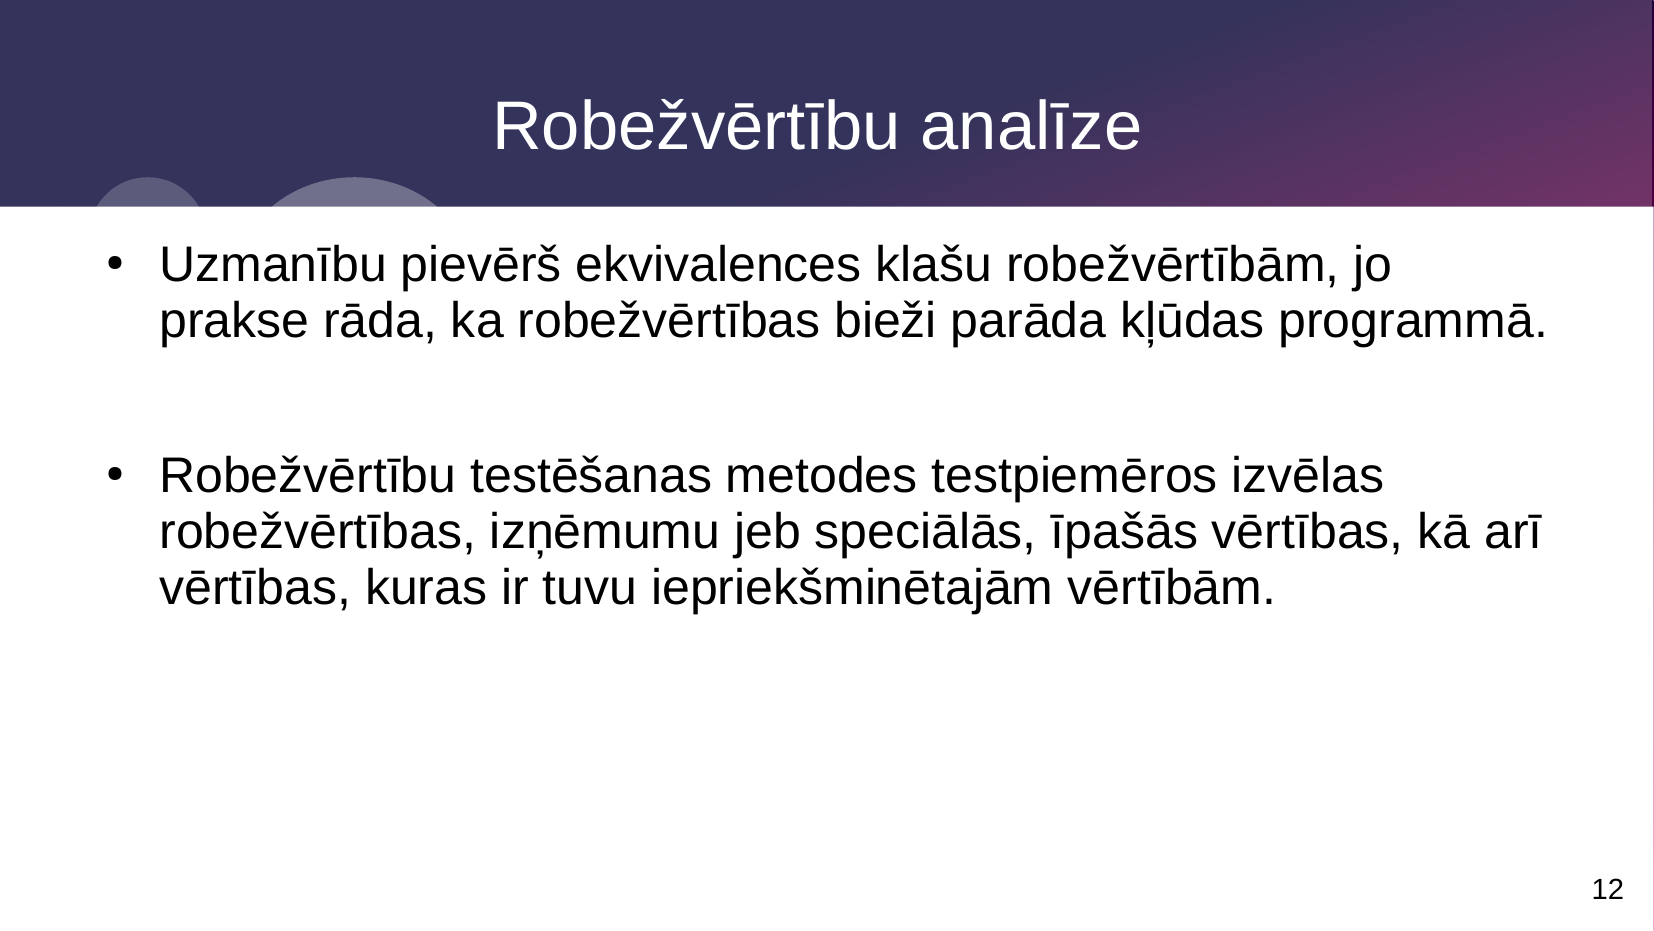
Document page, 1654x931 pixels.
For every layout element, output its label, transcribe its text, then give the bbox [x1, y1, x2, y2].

title Robežvērtību analīze [88, 44, 1565, 207]
list Uzmanību pievērš ekvivalences klašu robežvērtībām, jo prakse rāda, ka robežvērtības bieži parāda kļūdas programmā. Robežvērtību testēšanas metodes testpiemēros izvēlas robežvērtības, izņēmumu jeb speciālās, īpašās vērtības, kā arī vērtības, kuras ir tuvu iepriekšminētajām vērtībām. [88, 236, 1565, 827]
